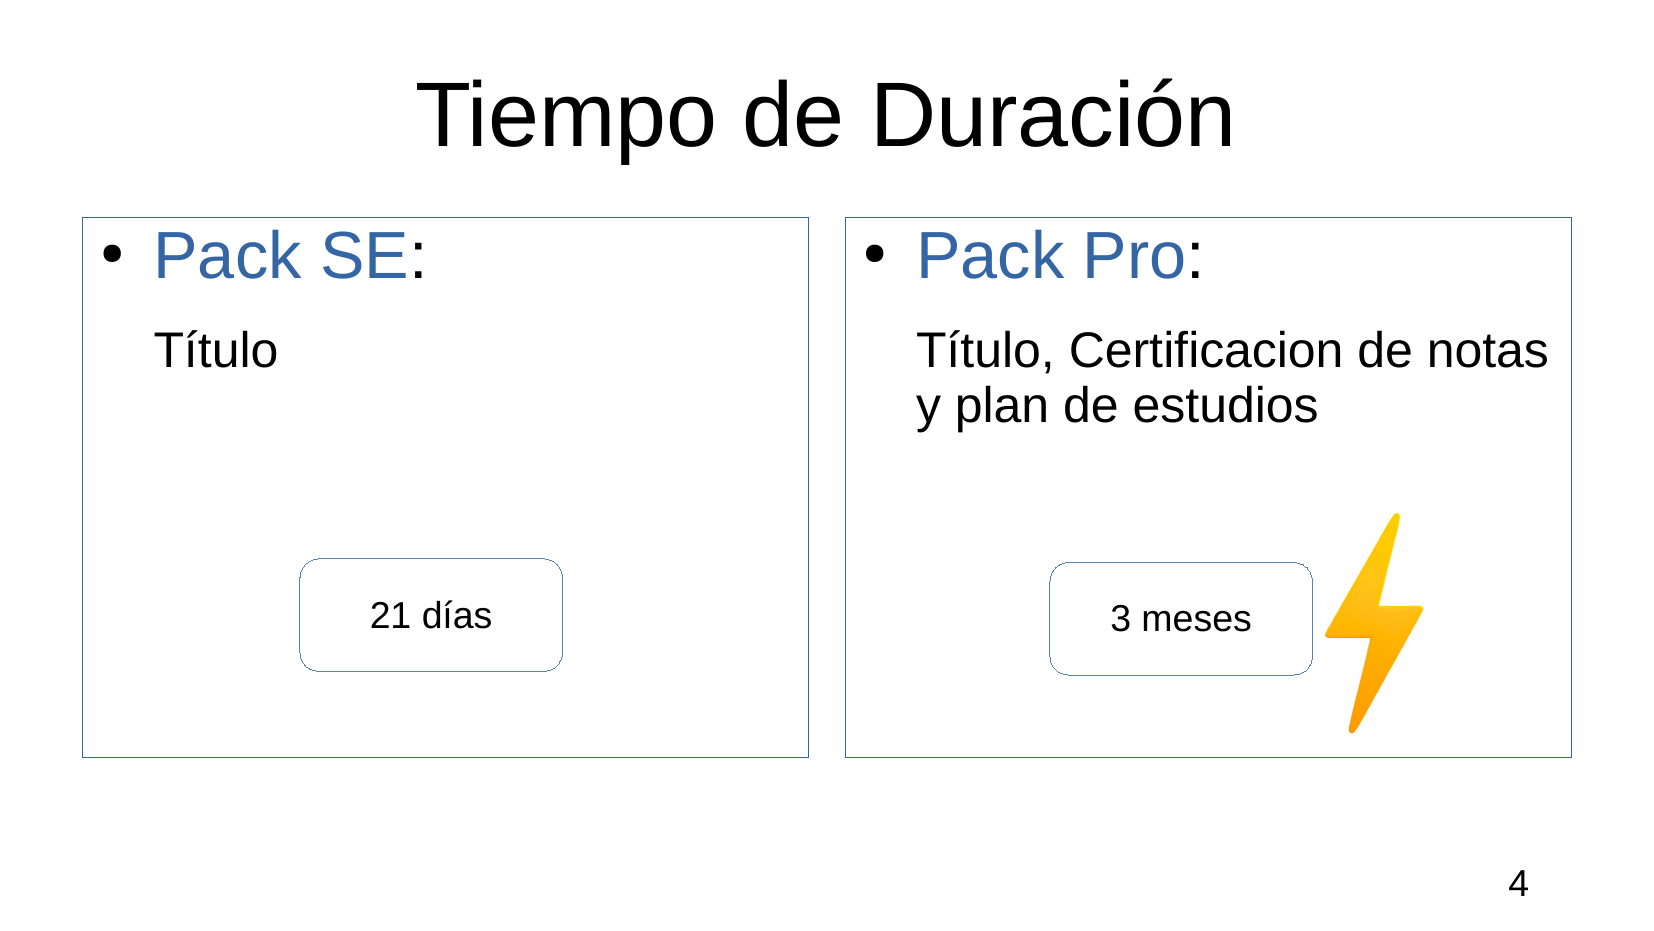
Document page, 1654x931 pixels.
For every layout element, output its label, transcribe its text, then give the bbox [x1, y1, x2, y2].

list Pack SE: Título [82, 217, 809, 758]
text_box <number> [1493, 855, 1654, 931]
title Tiempo de Duración [82, 37, 1571, 193]
picture [1323, 511, 1426, 737]
text_box 21 días [299, 558, 563, 672]
list Pack Pro: Título, Certificacion de notas y plan de estudios [845, 217, 1572, 758]
text_box 3 meses [1049, 562, 1313, 676]
